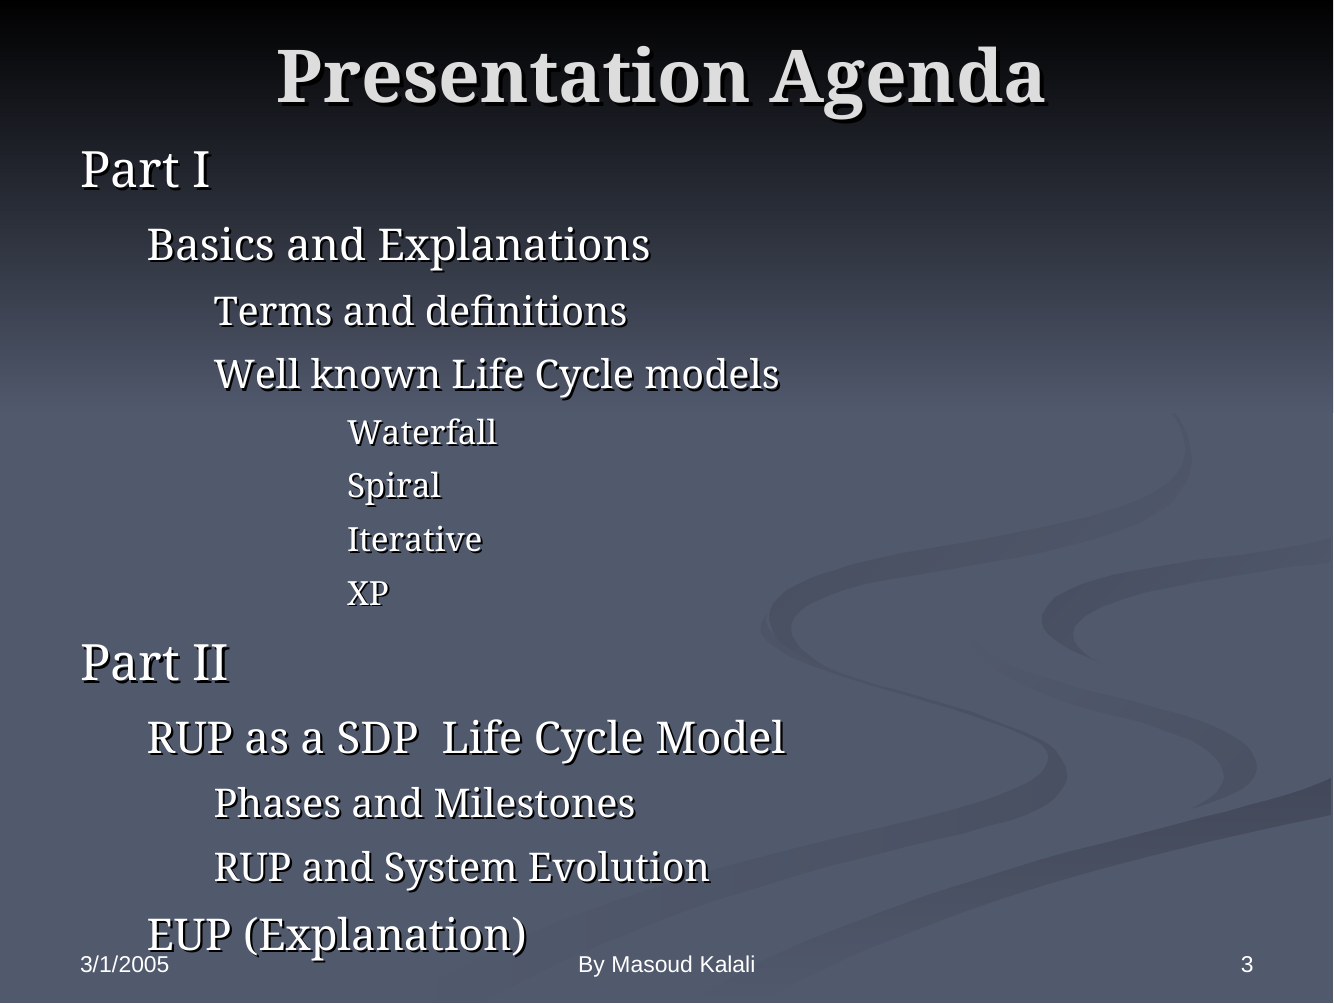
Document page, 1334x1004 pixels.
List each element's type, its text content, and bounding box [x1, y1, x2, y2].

list Part I Basics and Explanations Terms and definitions Well known Life Cycle models Waterfall Spiral Iterative XP Part II RUP as a SDP Life Cycle Model Phases and Milestones RUP and System Evolution EUP (Explanation) [66, 127, 1267, 897]
title Presentation Agenda [62, 24, 1263, 126]
